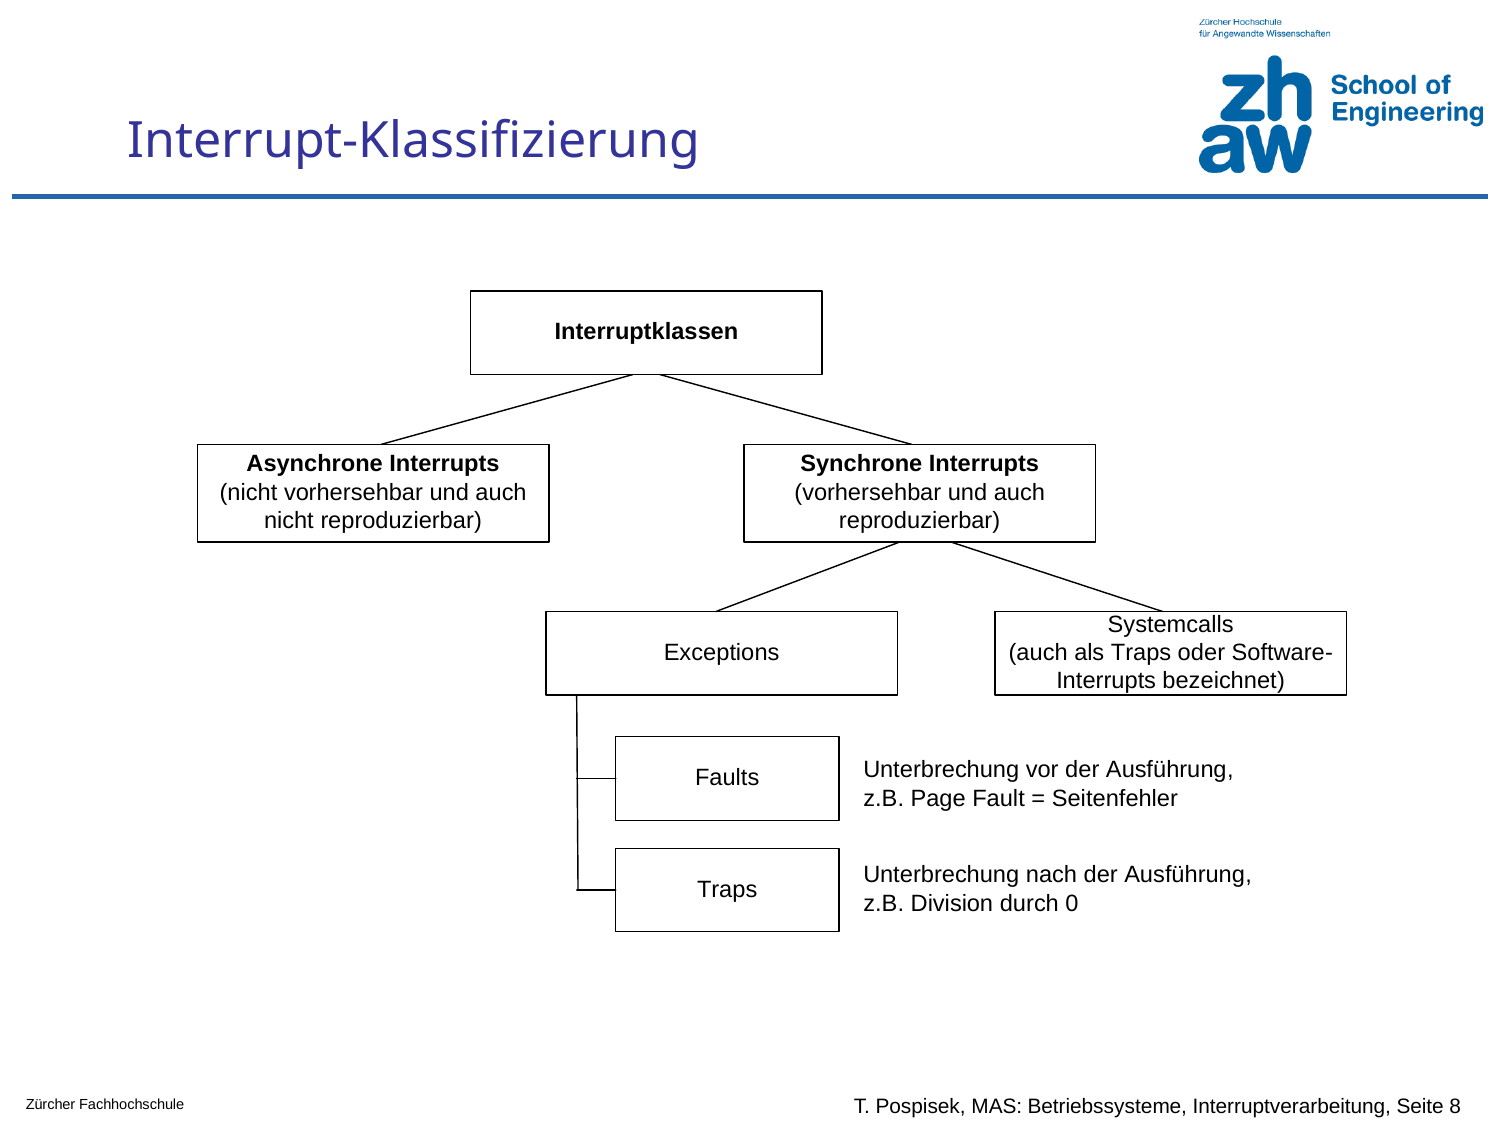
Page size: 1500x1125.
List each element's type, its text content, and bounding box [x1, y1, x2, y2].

picture [193, 287, 1351, 936]
title Interrupt-Klassifizierung [112, 50, 1391, 175]
picture [1199, 19, 1483, 173]
